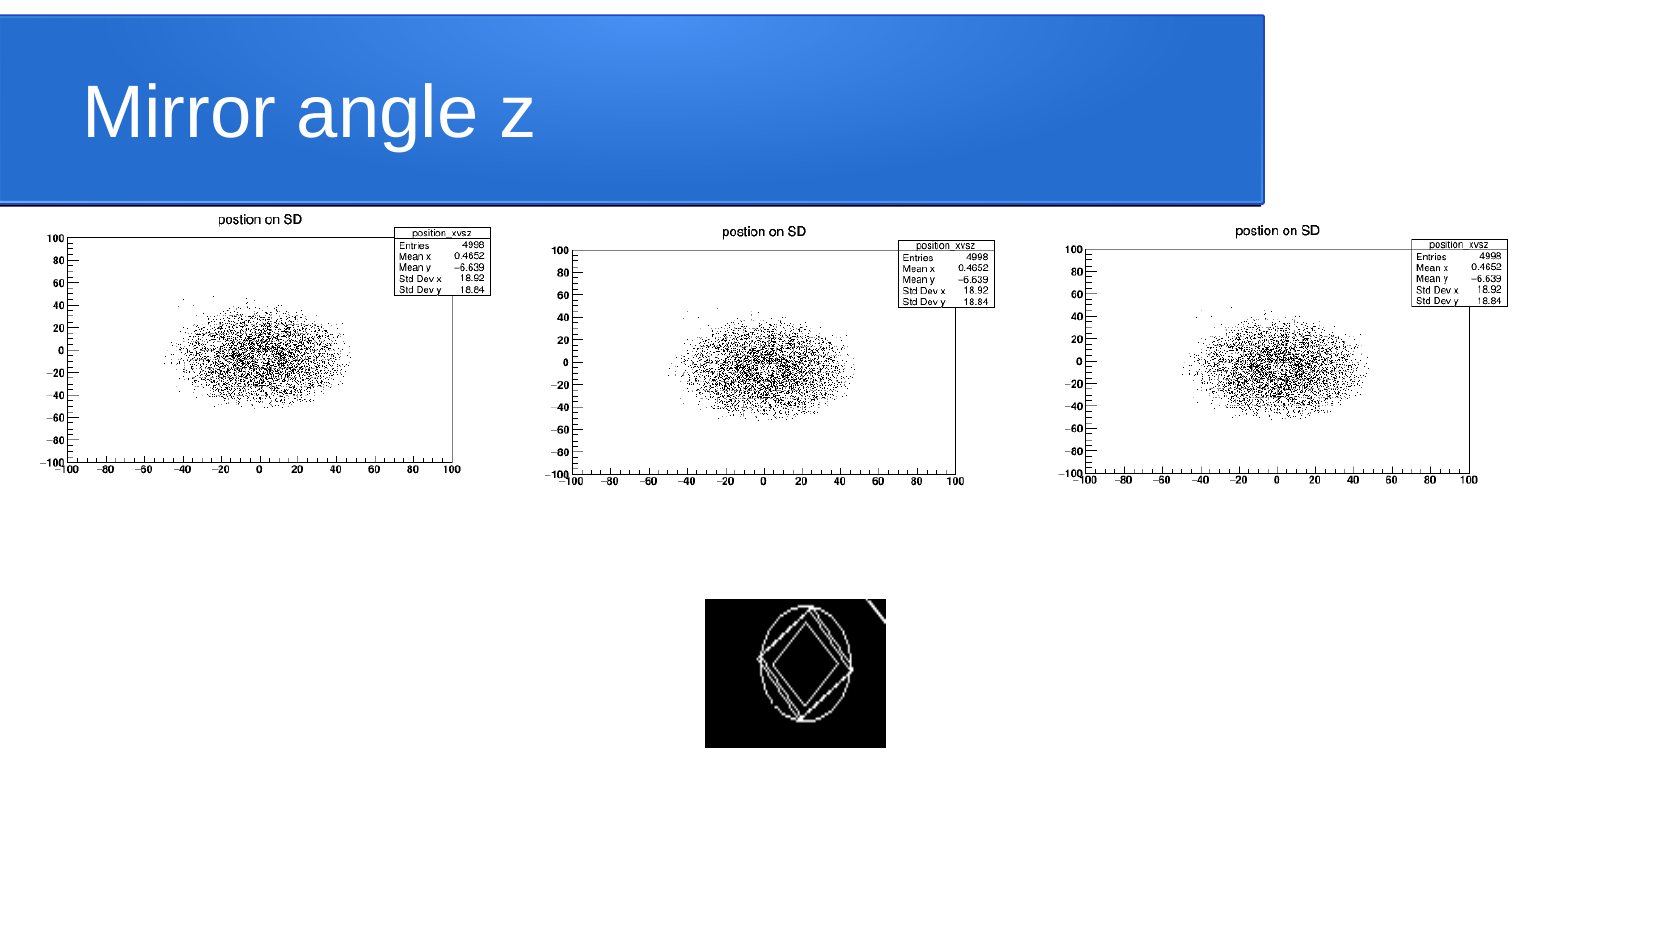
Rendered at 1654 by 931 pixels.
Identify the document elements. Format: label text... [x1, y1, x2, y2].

title Mirror angle z [82, 35, 1235, 189]
picture [705, 599, 886, 748]
picture [1050, 224, 1513, 501]
picture [38, 209, 496, 475]
picture [540, 224, 997, 495]
